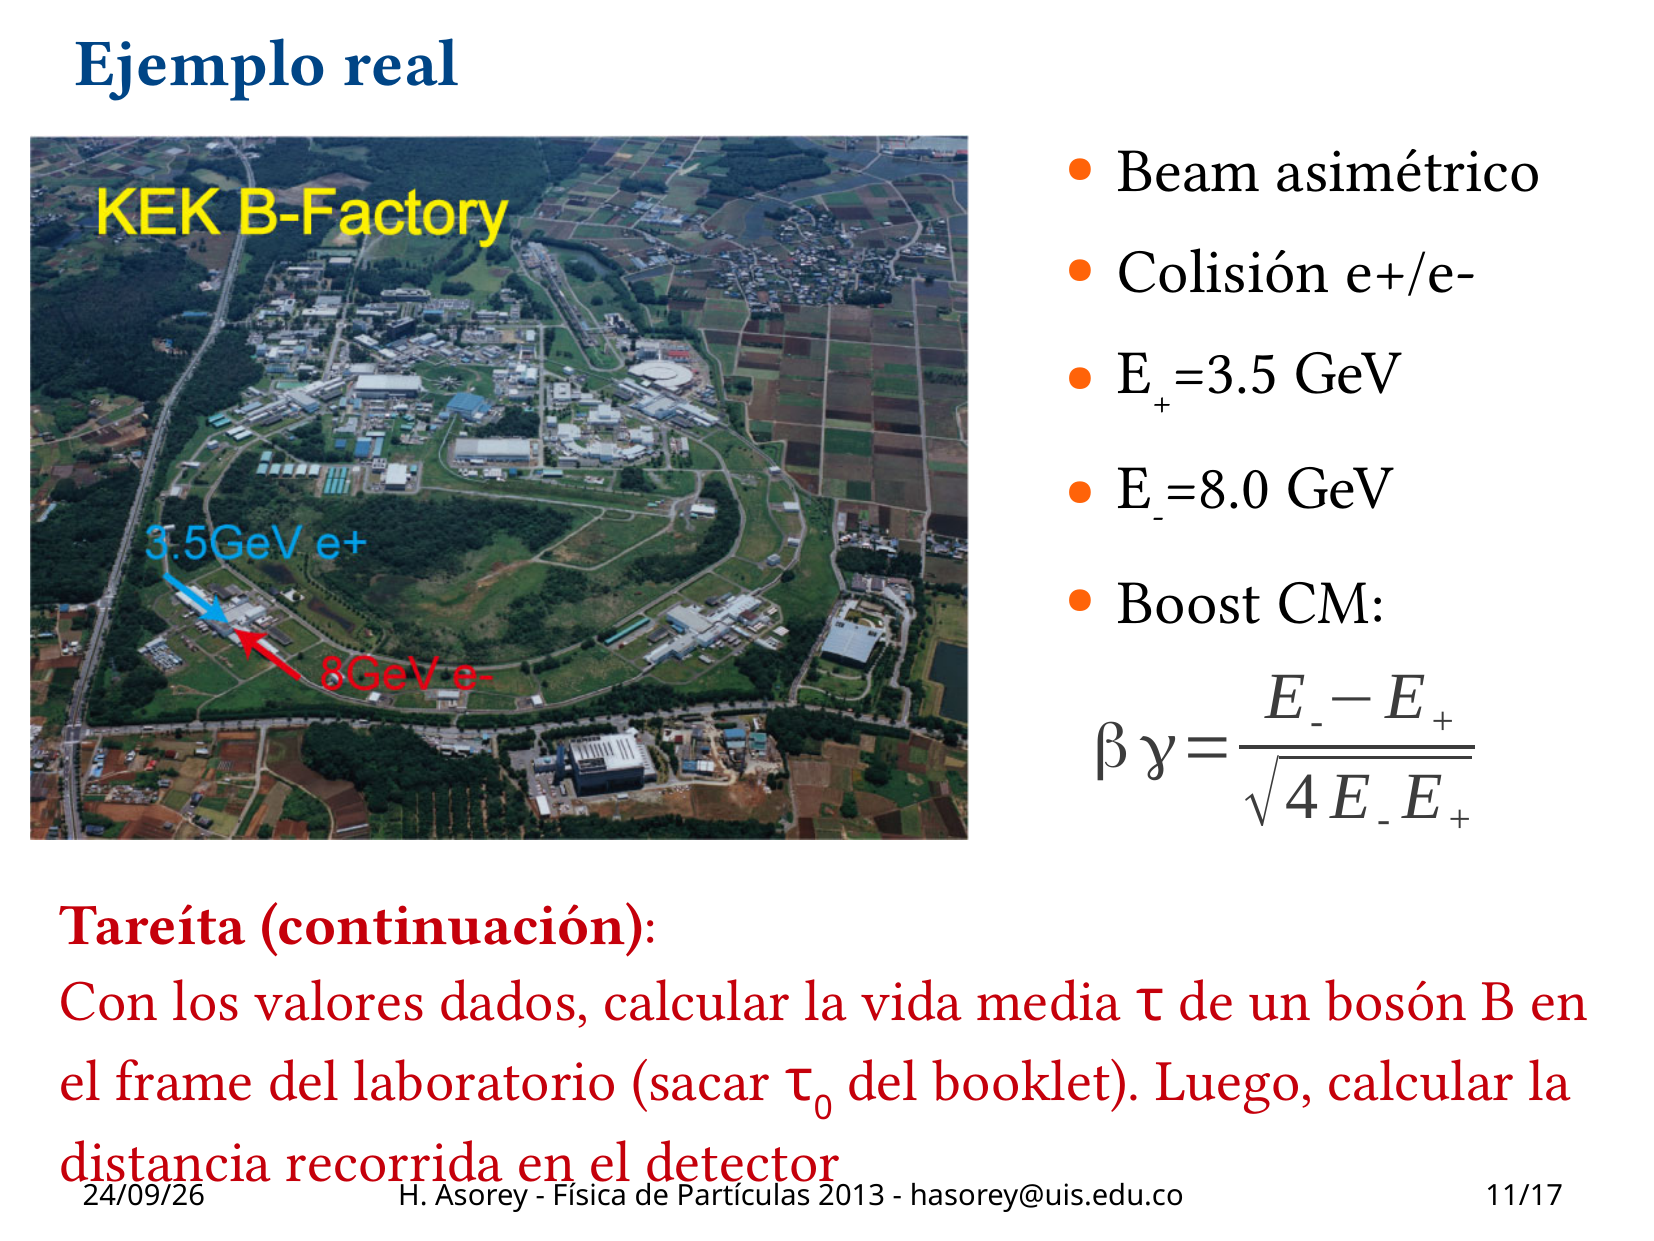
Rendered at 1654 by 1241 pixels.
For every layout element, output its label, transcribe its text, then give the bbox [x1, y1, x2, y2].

chart [1087, 660, 1486, 842]
title Ejemplo real [75, 13, 1564, 115]
text_box Tareíta (continuación): Con los valores dados, calcular la vida media τ de un bosón B en el frame del laboratorio (sacar τ0 del booklet). Luego, calcular la distancia recorrida en el detector [45, 885, 1607, 1181]
list Beam asimétrico Colisión e+/e- E+=3.5 GeV E-=8.0 GeV Boost CM: [1035, 135, 1654, 856]
picture [30, 135, 969, 841]
